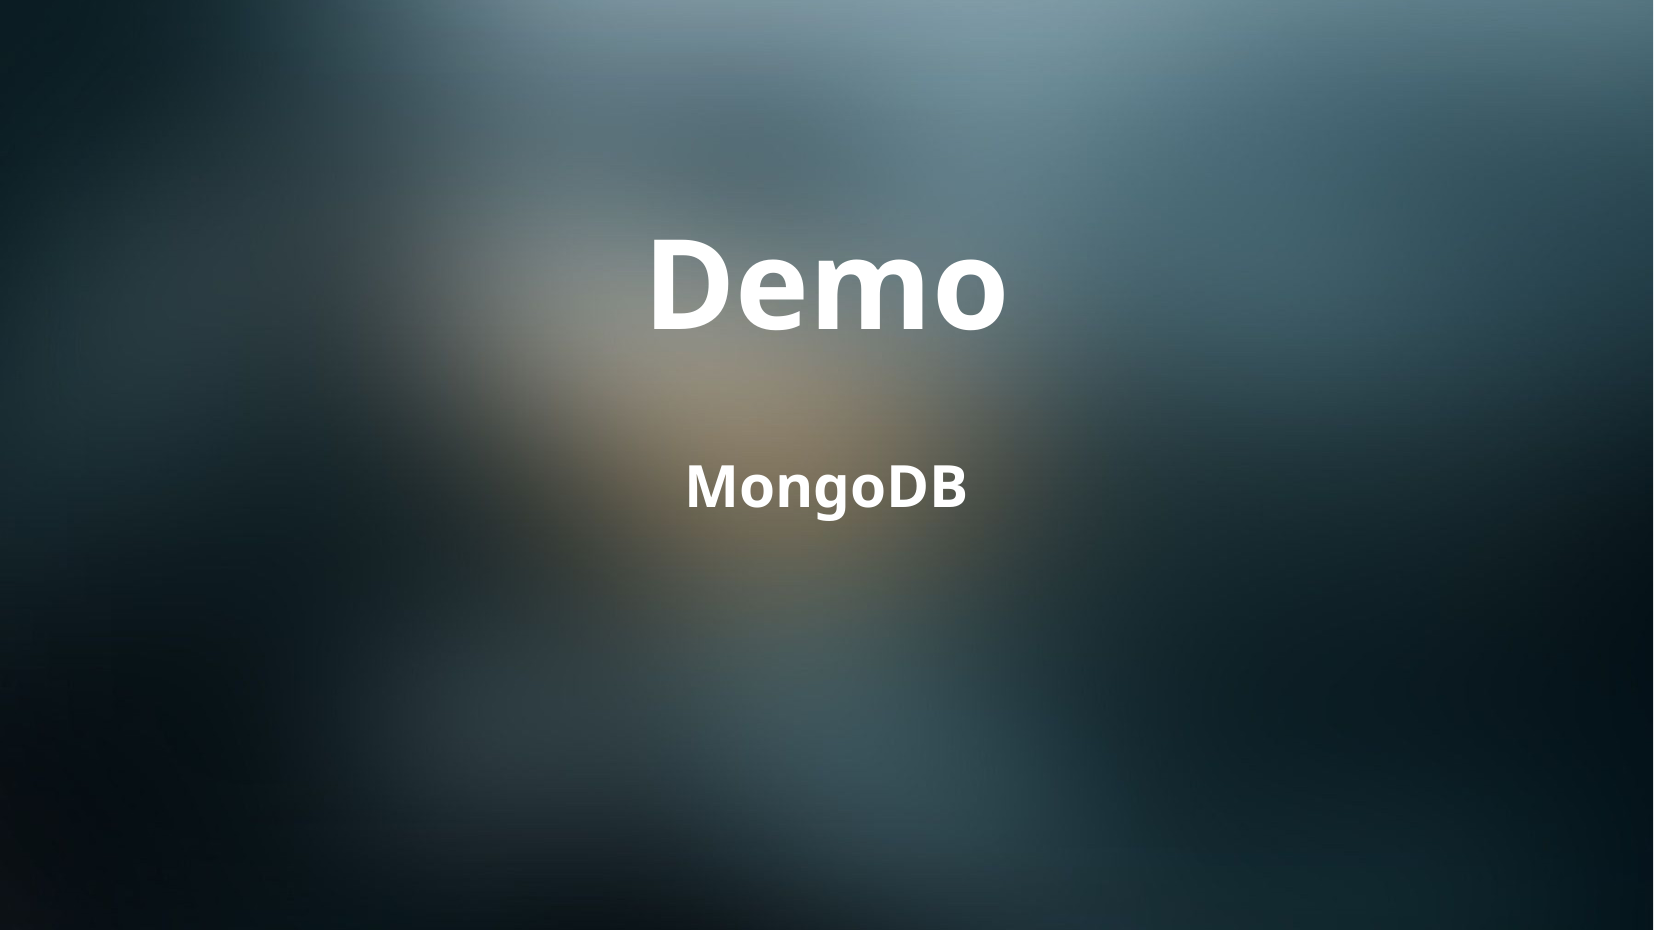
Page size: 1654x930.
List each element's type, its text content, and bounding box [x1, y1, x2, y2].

subtitle Demo MongoDB [82, 180, 1571, 541]
picture [0, 0, 1654, 930]
